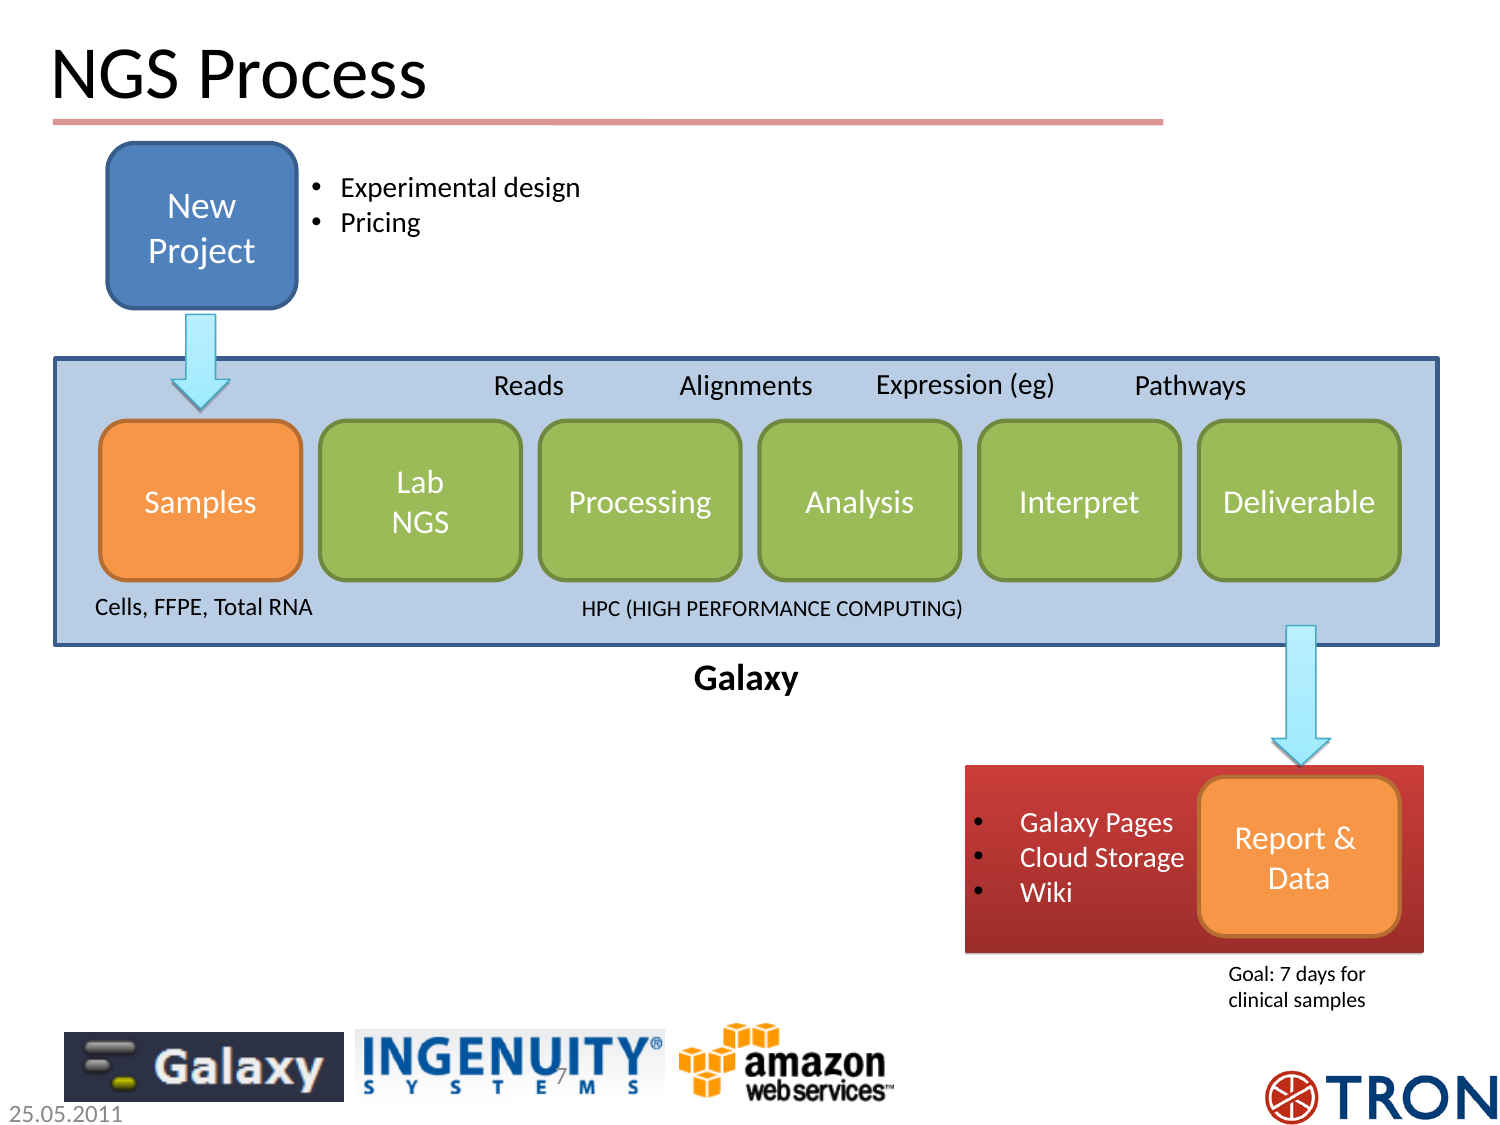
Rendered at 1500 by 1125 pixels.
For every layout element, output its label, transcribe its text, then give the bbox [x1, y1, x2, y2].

text_box Alignments [648, 358, 845, 409]
text_box Deliverable [1198, 420, 1400, 581]
text_box Samples [100, 420, 302, 581]
picture [355, 1029, 665, 1105]
text_box Lab NGS [320, 420, 521, 581]
text_box New Project [107, 142, 297, 309]
text_box HPC (HIGH PERFORMANCE COMPUTING) [501, 586, 1044, 630]
text_box Cells, FFPE, Total RNA [53, 582, 356, 629]
text_box NGS Process [35, 16, 645, 123]
text_box Interpret [979, 420, 1181, 581]
text_box 25.05.2011 [0, 1082, 344, 1125]
text_box Expression (eg) [855, 357, 1076, 408]
text_box Goal: 7 days for clinical samples [1213, 952, 1386, 1021]
text_box Experimental design Pricing [296, 161, 644, 247]
picture [679, 1023, 894, 1102]
text_box Pathways [1104, 358, 1277, 409]
text_box Reads [431, 358, 628, 409]
text_box Galaxy [554, 645, 939, 706]
text_box Processing [539, 420, 741, 581]
picture [1250, 1069, 1500, 1125]
picture [64, 1032, 344, 1082]
text_box Galaxy Pages Cloud Storage Wiki [958, 795, 1221, 918]
text_box Report & Data [1200, 776, 1400, 937]
text_box Analysis [759, 420, 961, 581]
text_box [55, 314, 1437, 953]
text_box [539, 1044, 890, 1105]
